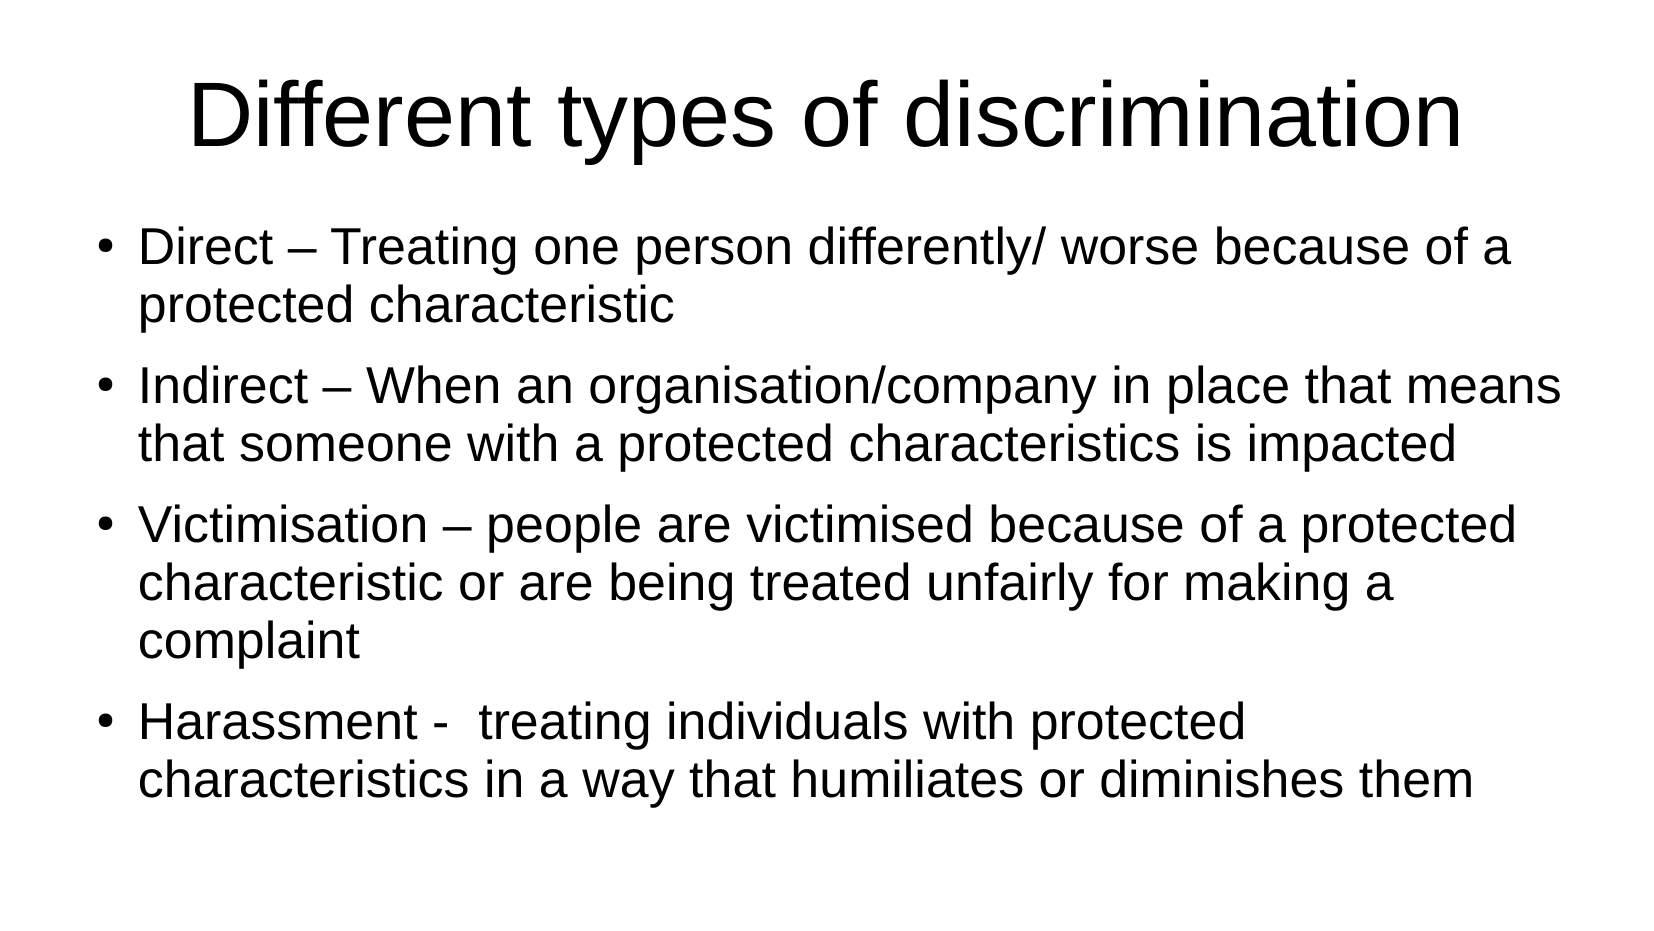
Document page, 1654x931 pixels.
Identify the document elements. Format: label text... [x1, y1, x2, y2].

list Direct – Treating one person differently/ worse because of a protected characteristic Indirect – When an organisation/company in place that means that someone with a protected characteristics is impacted Victimisation – people are victimised because of a protected characteristic or are being treated unfairly for making a complaint Harassment - treating individuals with protected characteristics in a way that humiliates or diminishes them [82, 217, 1571, 857]
title Different types of discrimination [82, 37, 1571, 193]
